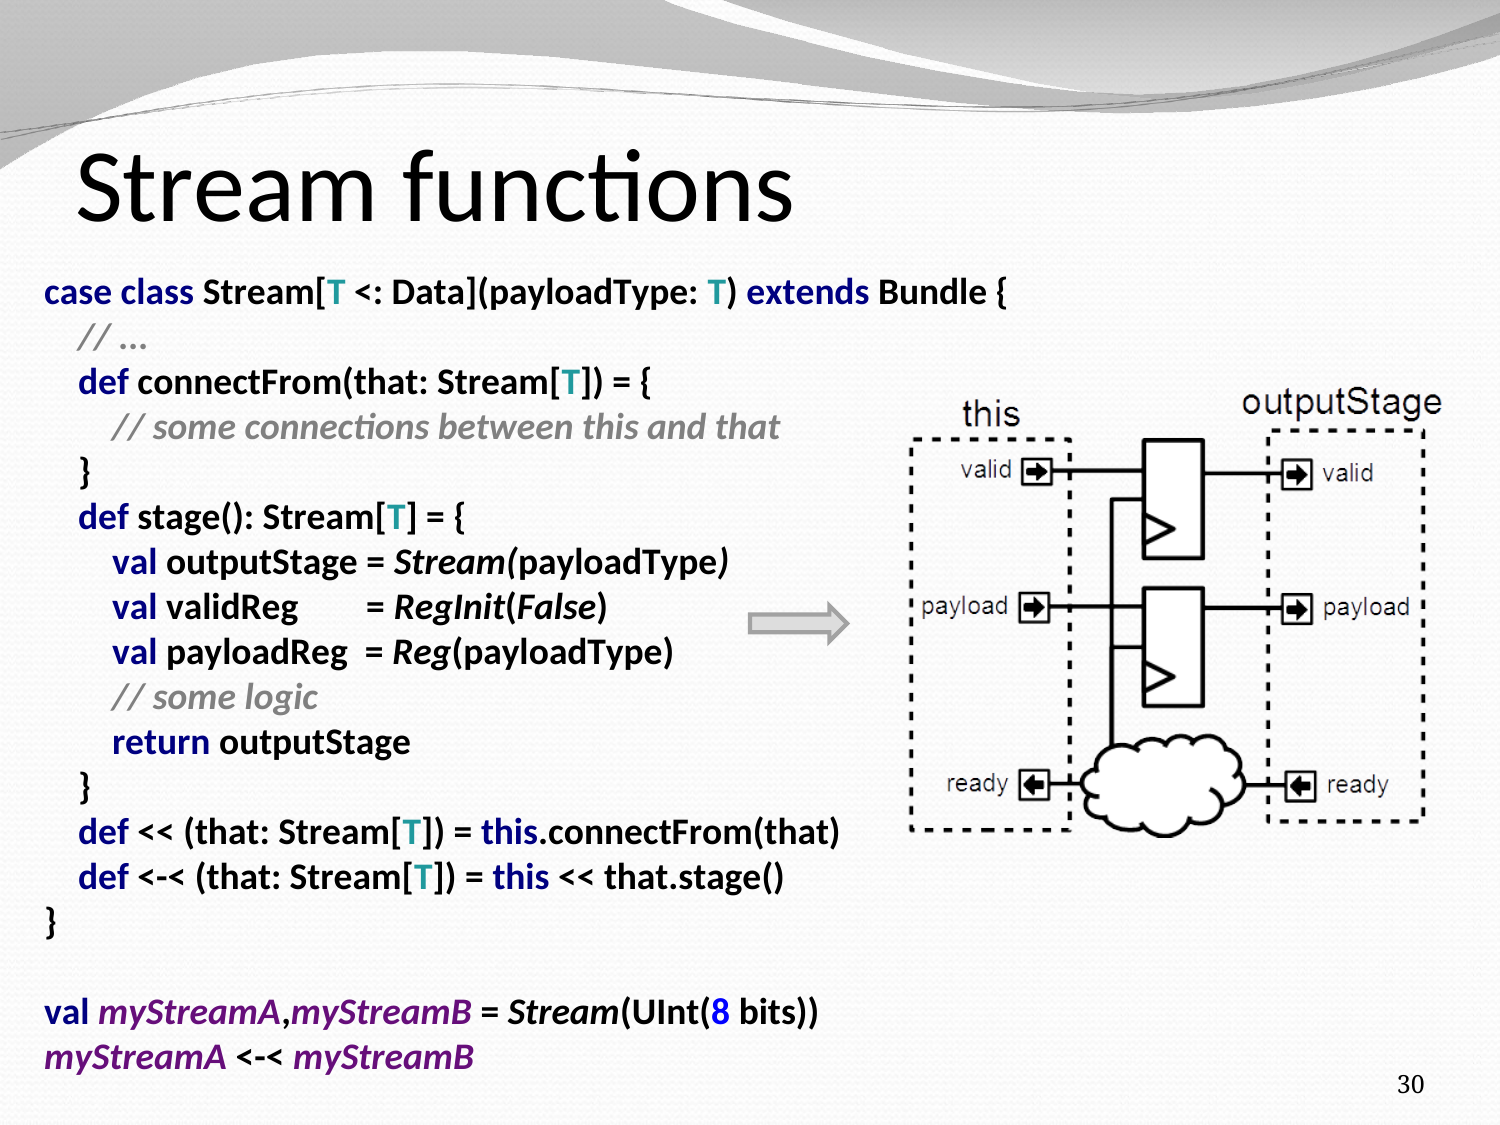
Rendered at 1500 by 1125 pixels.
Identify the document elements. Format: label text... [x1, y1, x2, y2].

text_box case class Stream[T <: Data](payloadType: T) extends Bundle { // ... def connectFrom(that: Stream[T]) = { // some connections between this and that } def stage(): Stream[T] = { val outputStage = Stream(payloadType) val validReg = RegInit(False) val payloadReg = Reg(payloadType) // some logic return outputStage } def << (that: Stream[T]) = this.connectFrom(that) def <-< (that: Stream[T]) = this << that.stage() } val myStreamA,myStreamB = Stream(UInt(8 bits)) myStreamA <-< myStreamB [29, 259, 1024, 1085]
text_box <numéro> [1299, 1042, 1426, 1103]
picture [0, 0, 1500, 1125]
title Stream functions [75, 54, 1426, 243]
text_box [749, 605, 848, 642]
